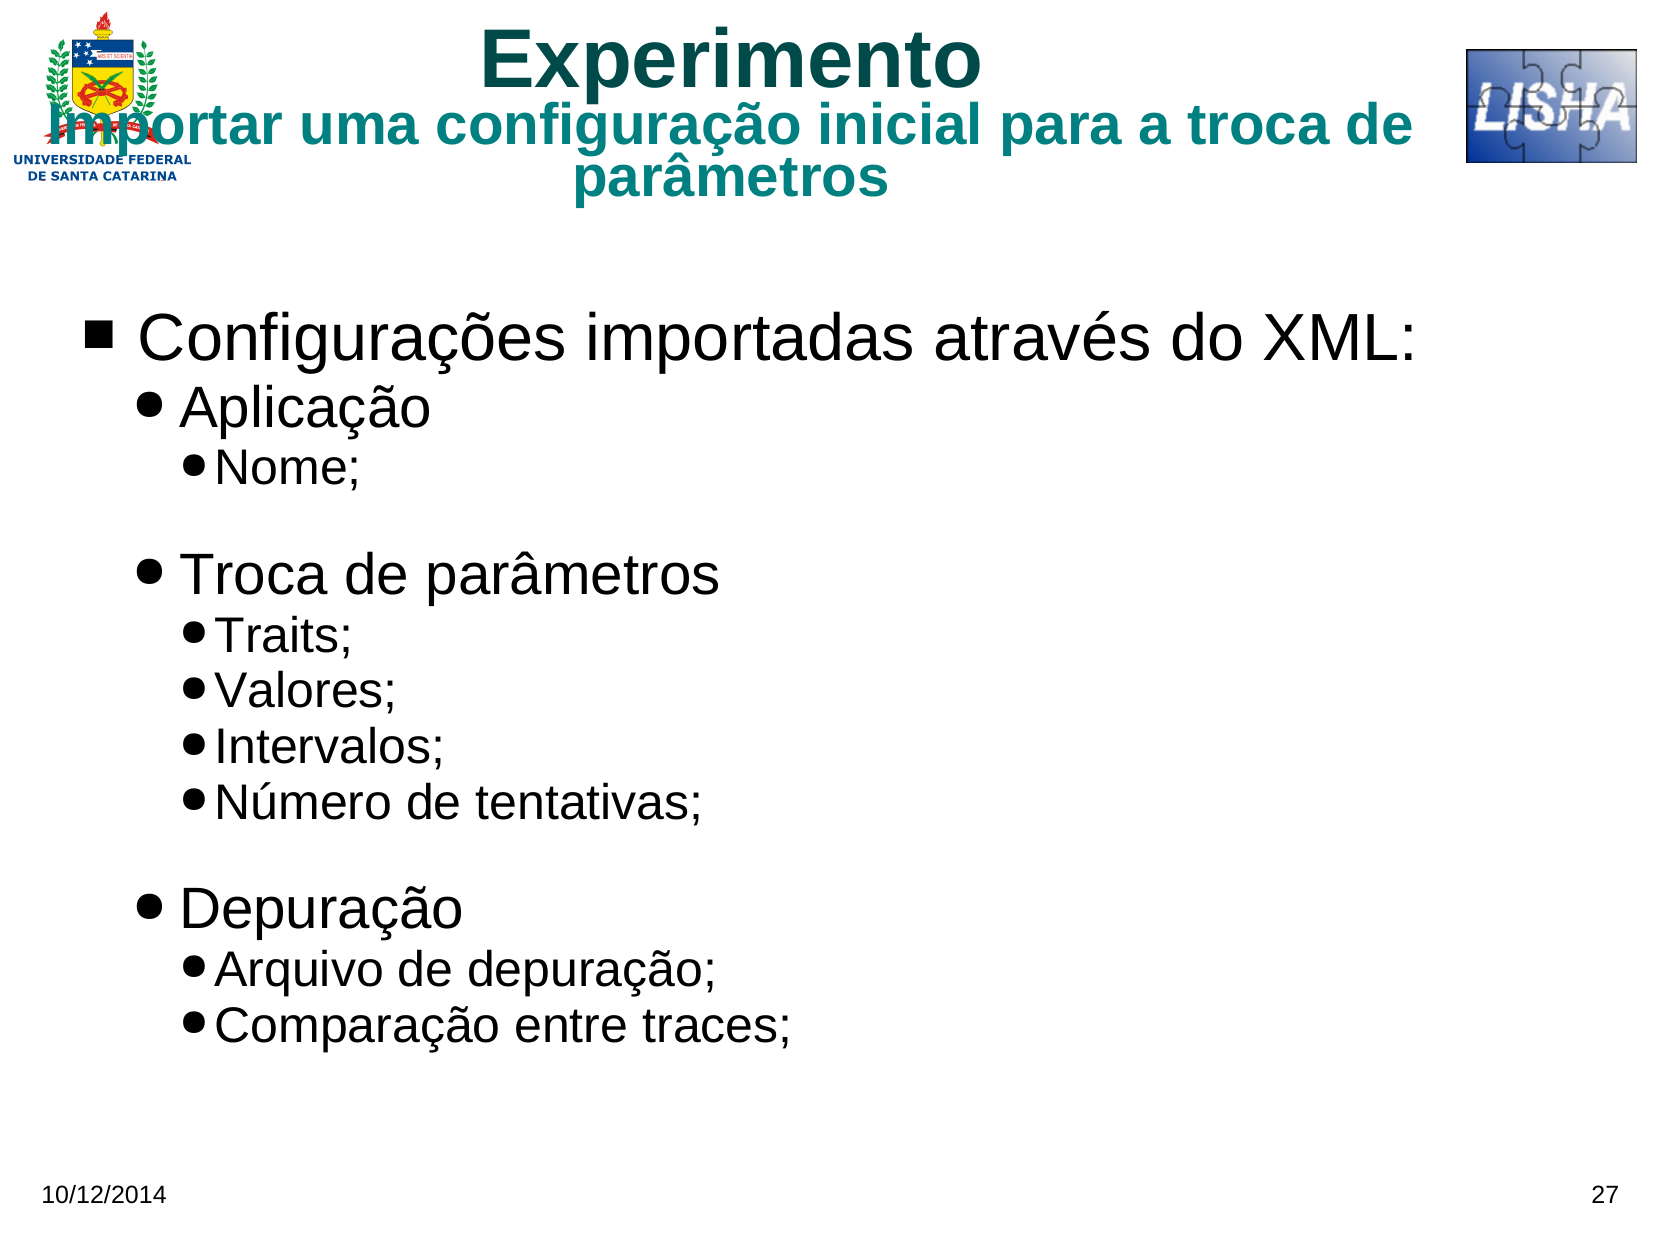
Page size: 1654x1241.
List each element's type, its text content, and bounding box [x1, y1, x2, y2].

list Configurações importadas através do XML: Aplicação Nome; Troca de parâmetros Traits; Valores; Intervalos; Número de tentativas; Depuração Arquivo de depuração; Comparação entre traces; [37, 225, 1613, 1163]
picture [13, 6, 37, 181]
picture [1466, 49, 1637, 163]
title Experimento Importar uma configuração inicial para a troca de parâmetros [37, 3, 1426, 225]
